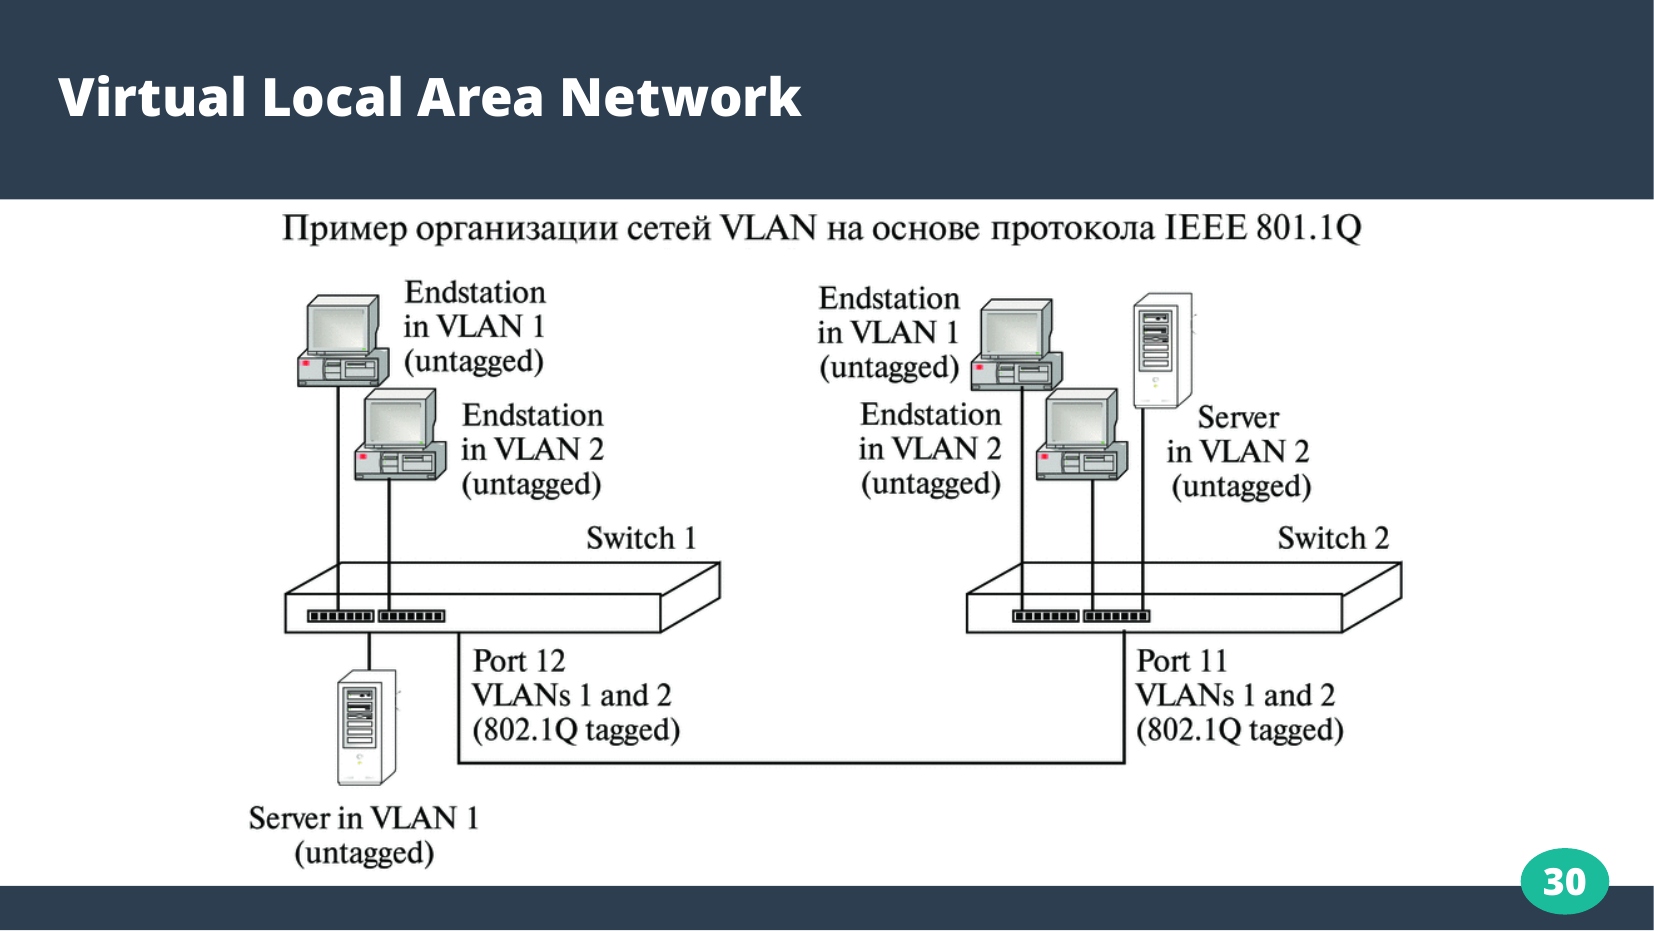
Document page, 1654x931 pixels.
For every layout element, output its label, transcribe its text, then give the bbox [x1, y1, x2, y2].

picture [241, 203, 1413, 880]
title Virtual Local Area Network [59, 37, 1595, 155]
